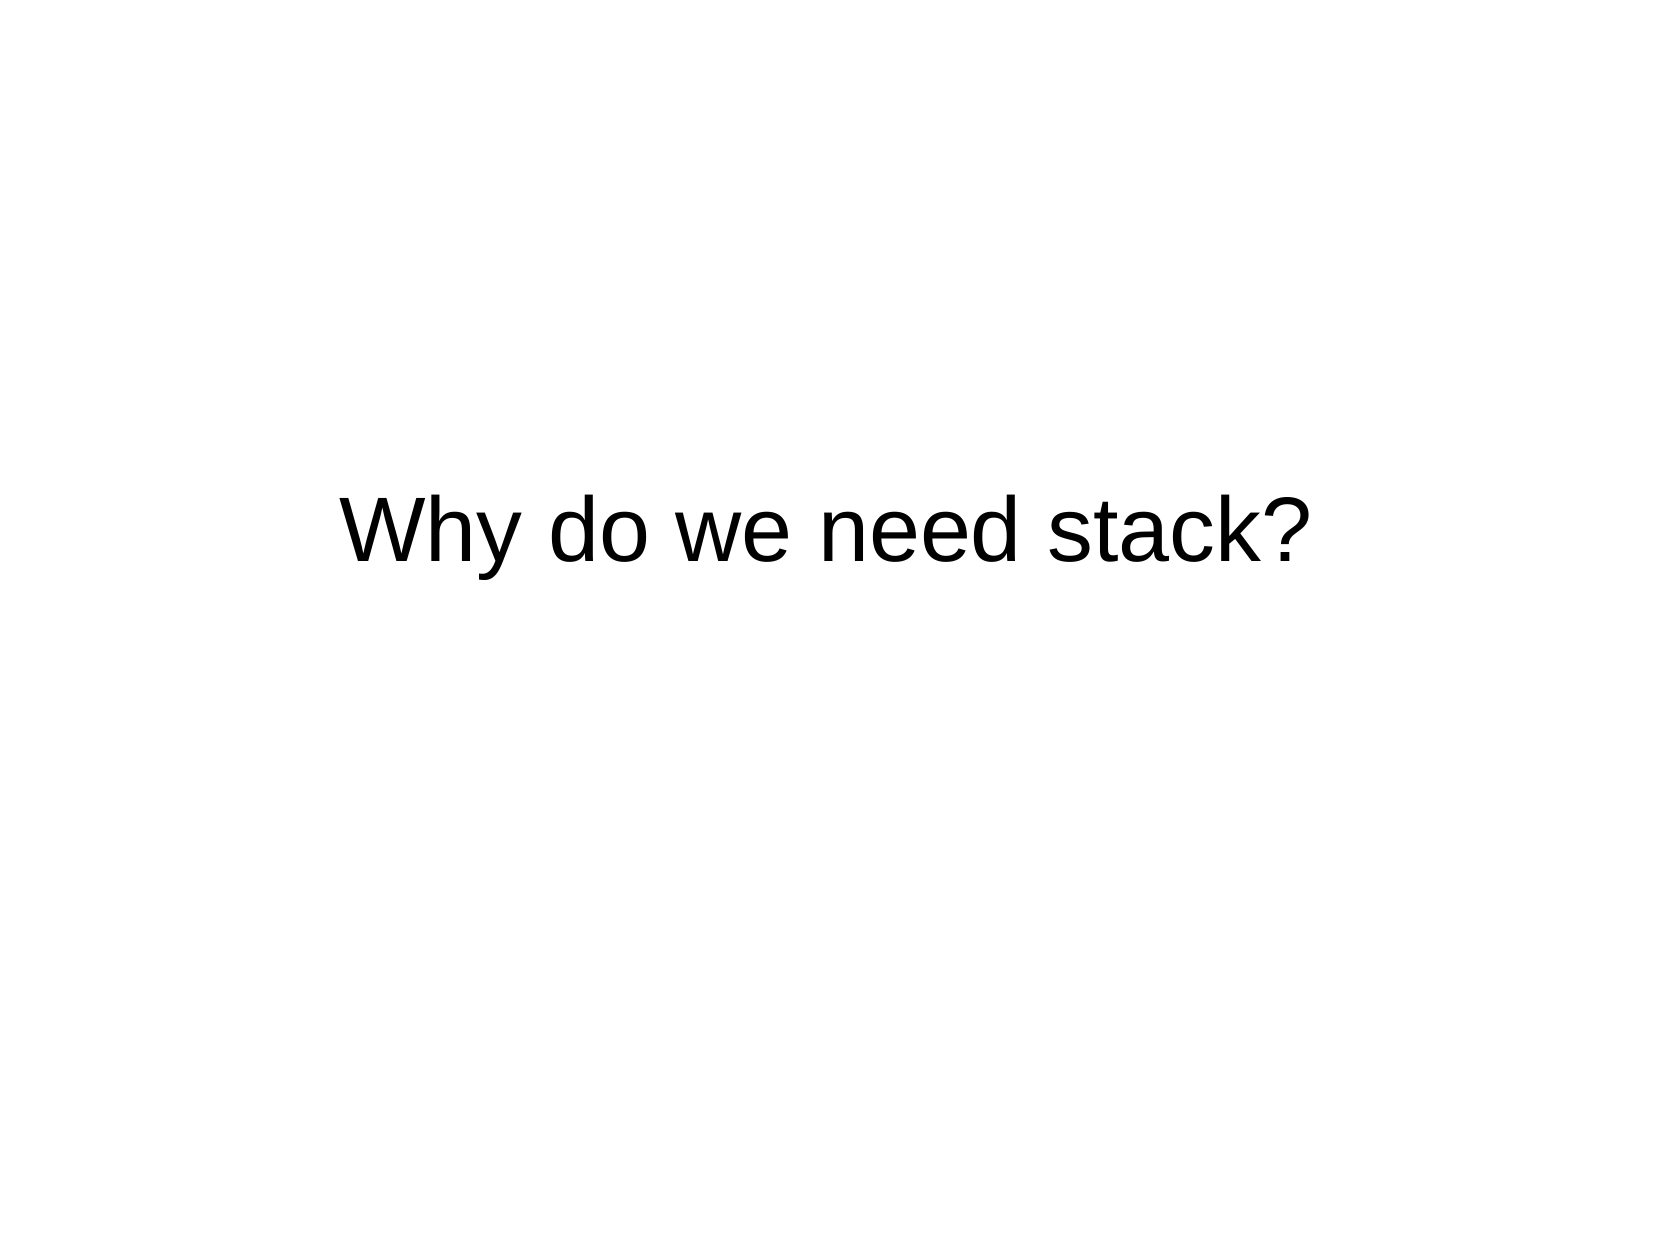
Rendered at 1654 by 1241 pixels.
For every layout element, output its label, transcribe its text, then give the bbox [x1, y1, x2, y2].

subtitle Why do we need stack? [82, 49, 1571, 1010]
